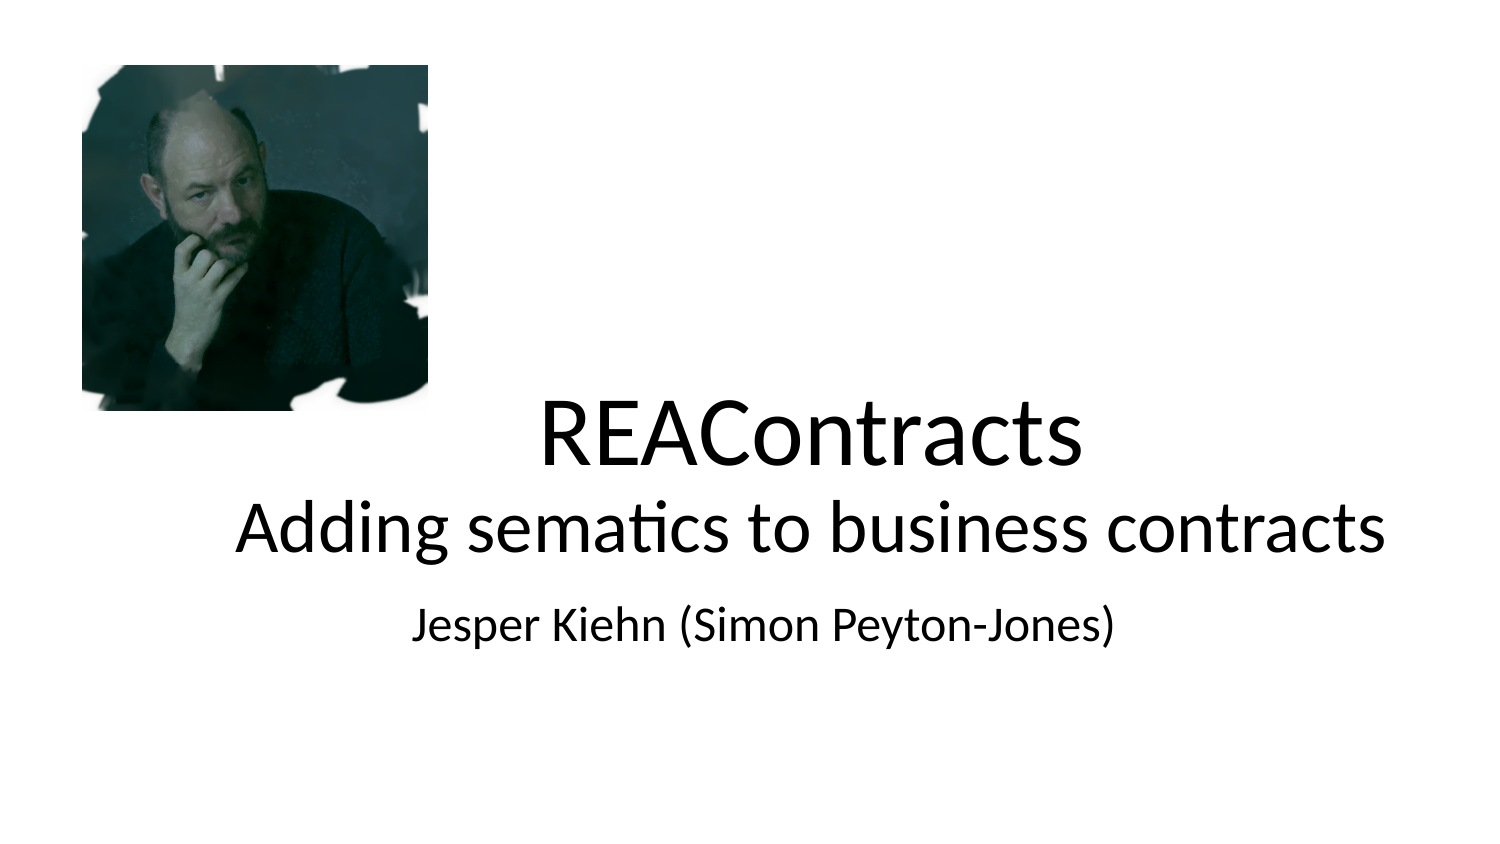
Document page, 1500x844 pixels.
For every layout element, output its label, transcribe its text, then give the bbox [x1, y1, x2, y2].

text_box REAContracts Adding sematics to business contracts [212, 184, 1411, 576]
picture [82, 65, 428, 411]
text_box Jesper Kiehn (Simon Peyton-Jones) [212, 590, 1316, 844]
